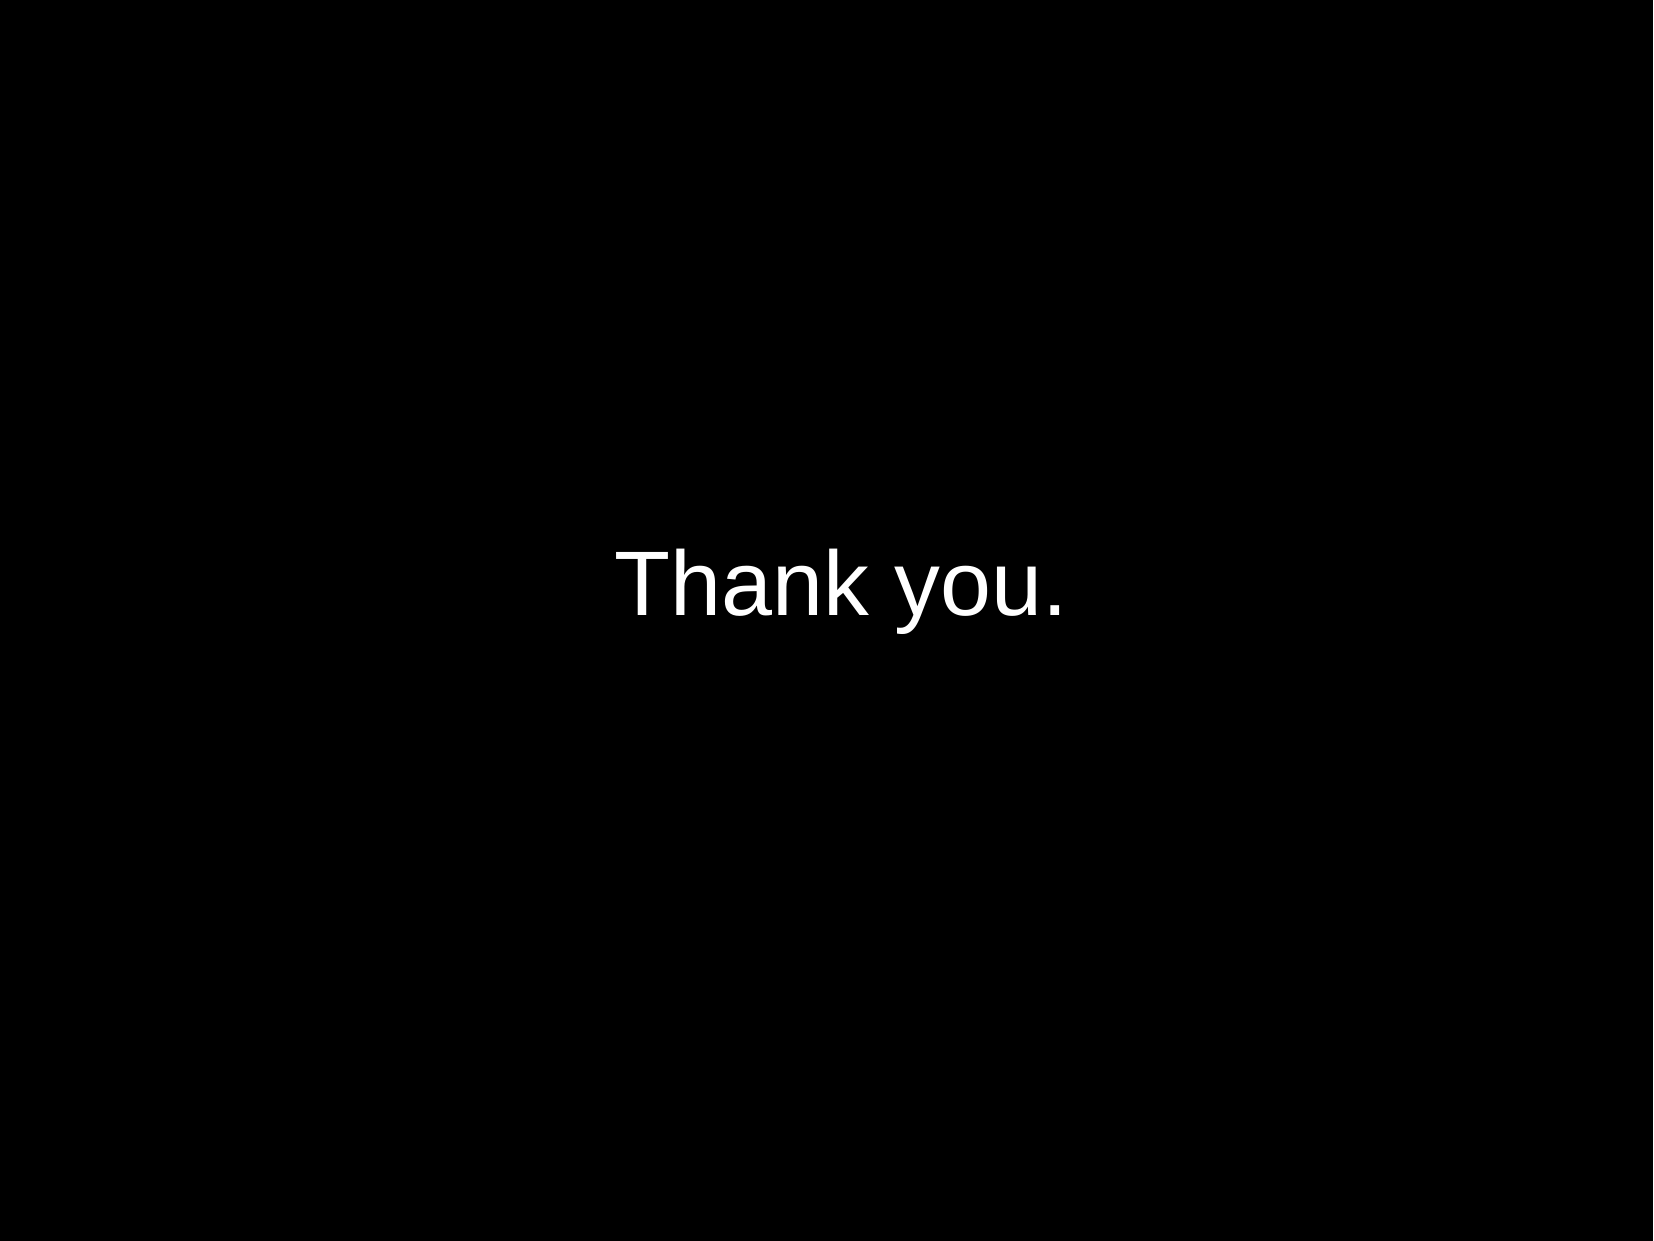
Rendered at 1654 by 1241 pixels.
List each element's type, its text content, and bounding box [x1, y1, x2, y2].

text_box Thank you. [600, 525, 1083, 654]
